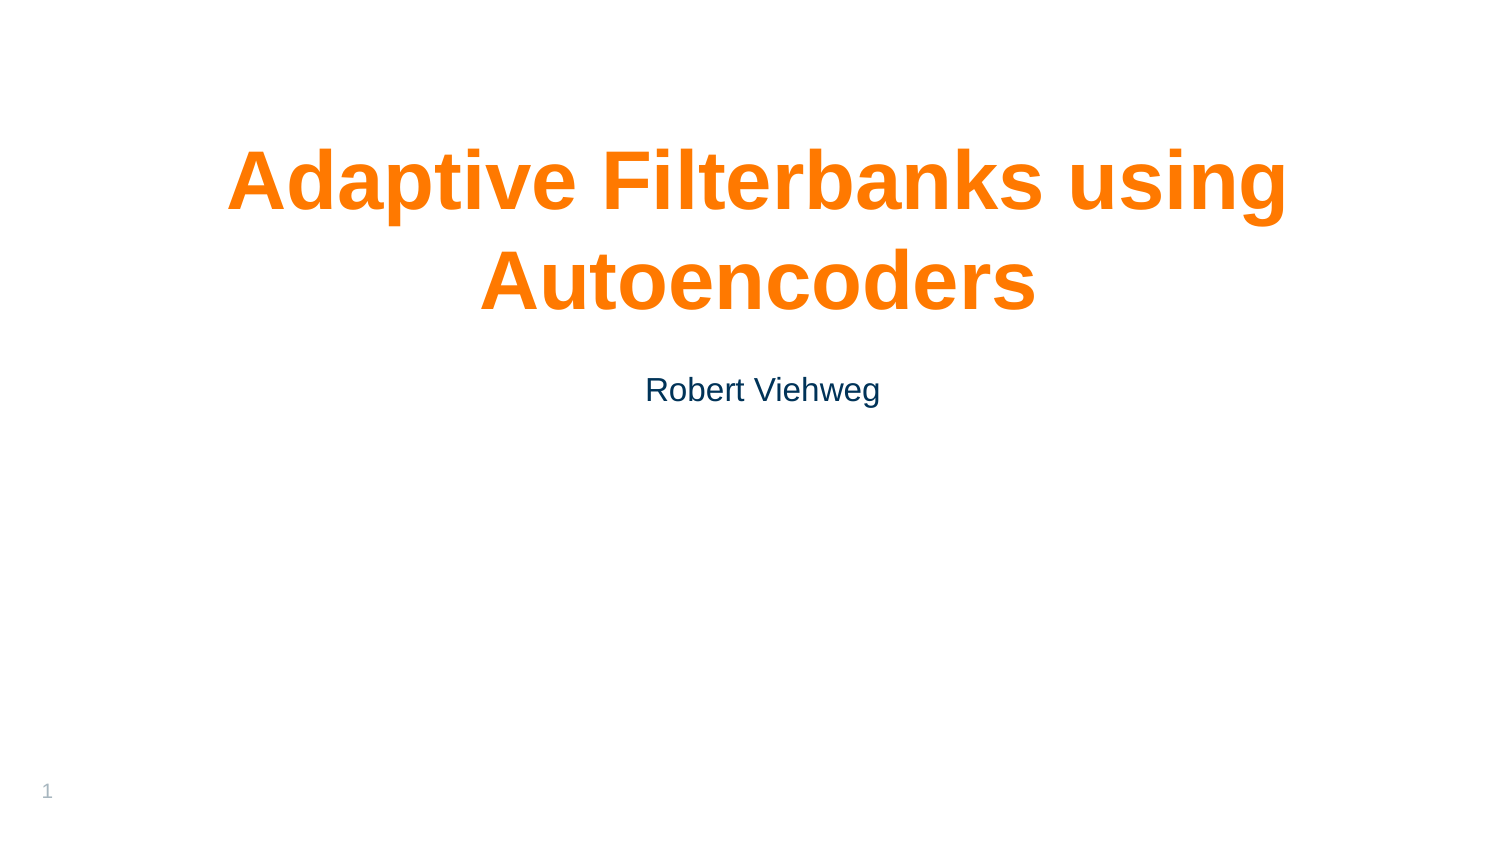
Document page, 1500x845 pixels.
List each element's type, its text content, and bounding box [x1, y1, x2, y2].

slide_number 1 [41, 777, 112, 803]
text_box Robert Viehweg [175, 360, 1351, 423]
text_box Adaptive Filterbanks using Autoencoders [175, 118, 1343, 336]
